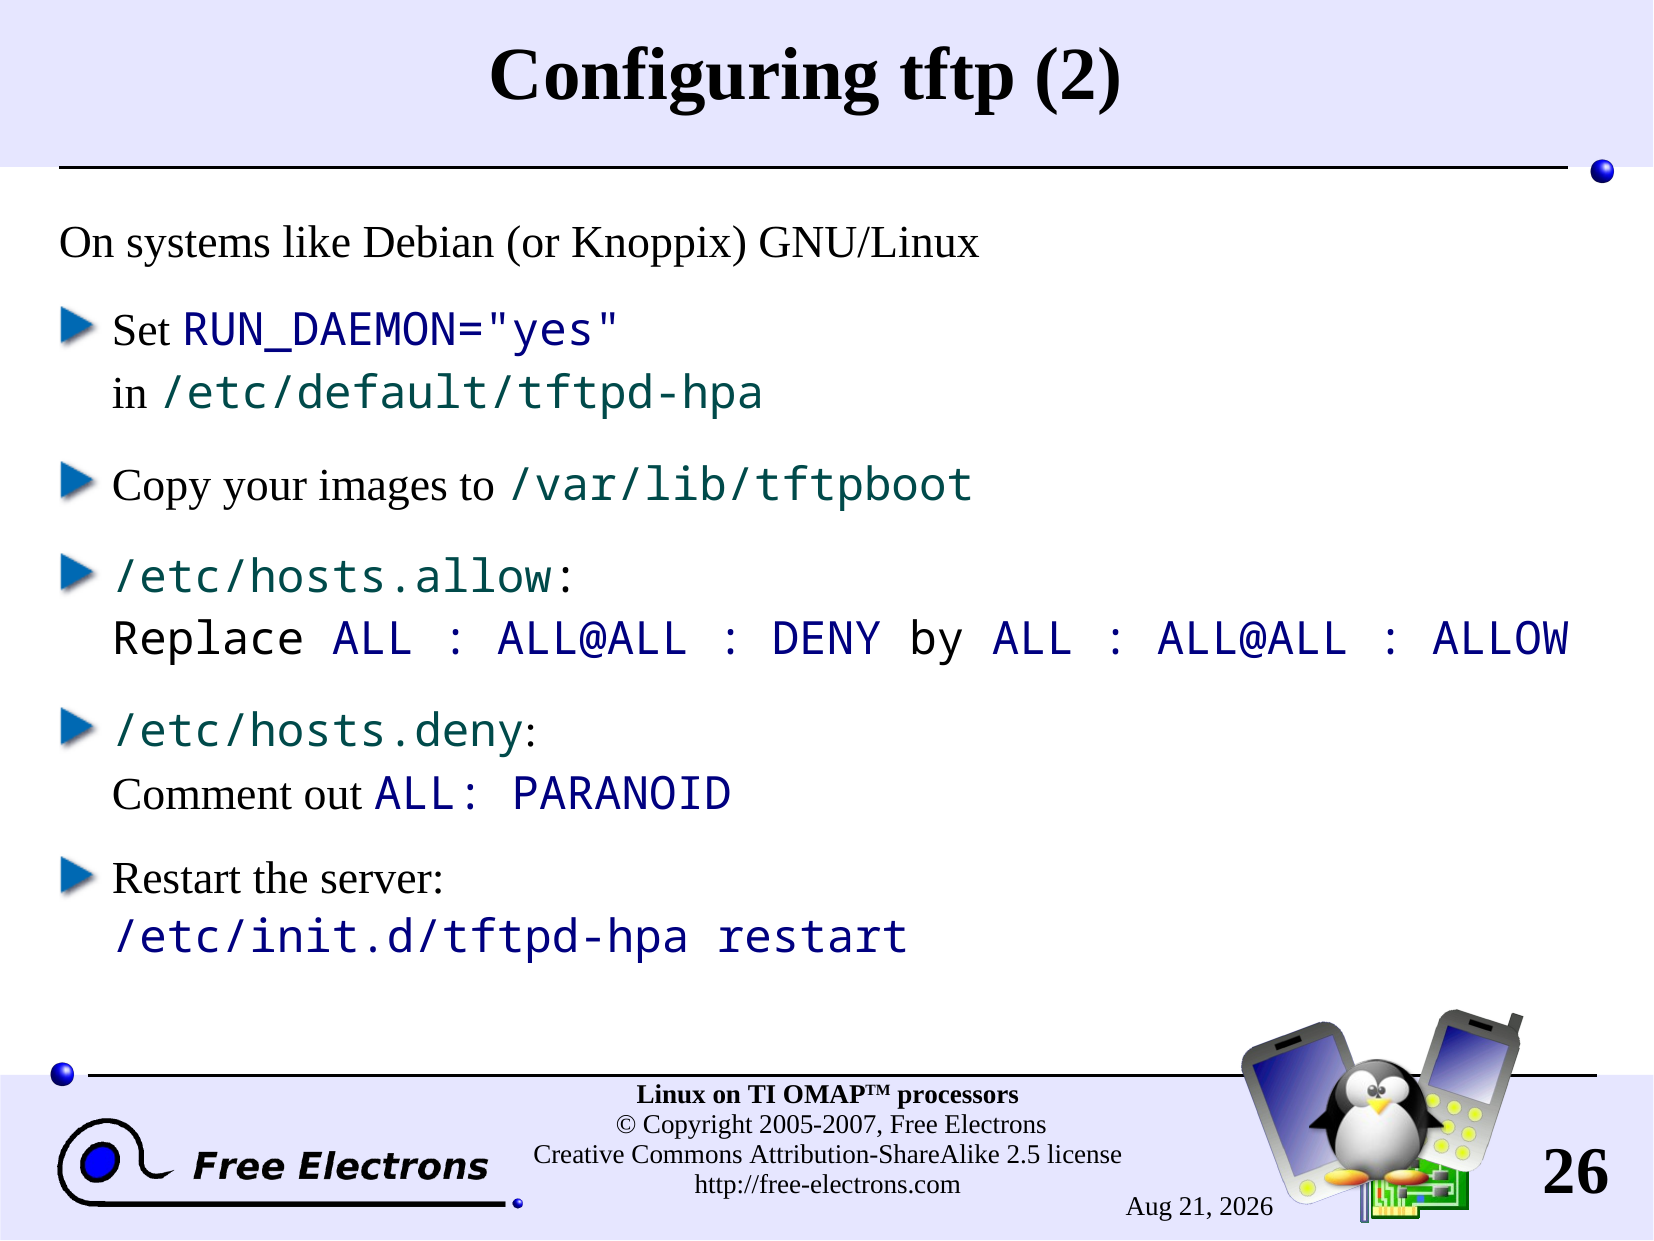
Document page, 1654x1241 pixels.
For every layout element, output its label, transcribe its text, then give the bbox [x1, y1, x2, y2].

picture [1231, 1066, 1521, 1241]
list On systems like Debian (or Knoppix) GNU/Linux Set RUN_DAEMON="yes" in /etc/default/tftpd-hpa Copy your images to /var/lib/tftpboot /etc/hosts.allow: Replace ALL : ALL@ALL : DENY by ALL : ALL@ALL : ALLOW /etc/hosts.deny: Comment out ALL: PARANOID Restart the server: /etc/init.d/tftpd-hpa restart [41, 216, 1620, 1066]
picture [50, 1107, 527, 1216]
title Configuring tftp (2) [60, 25, 1551, 124]
